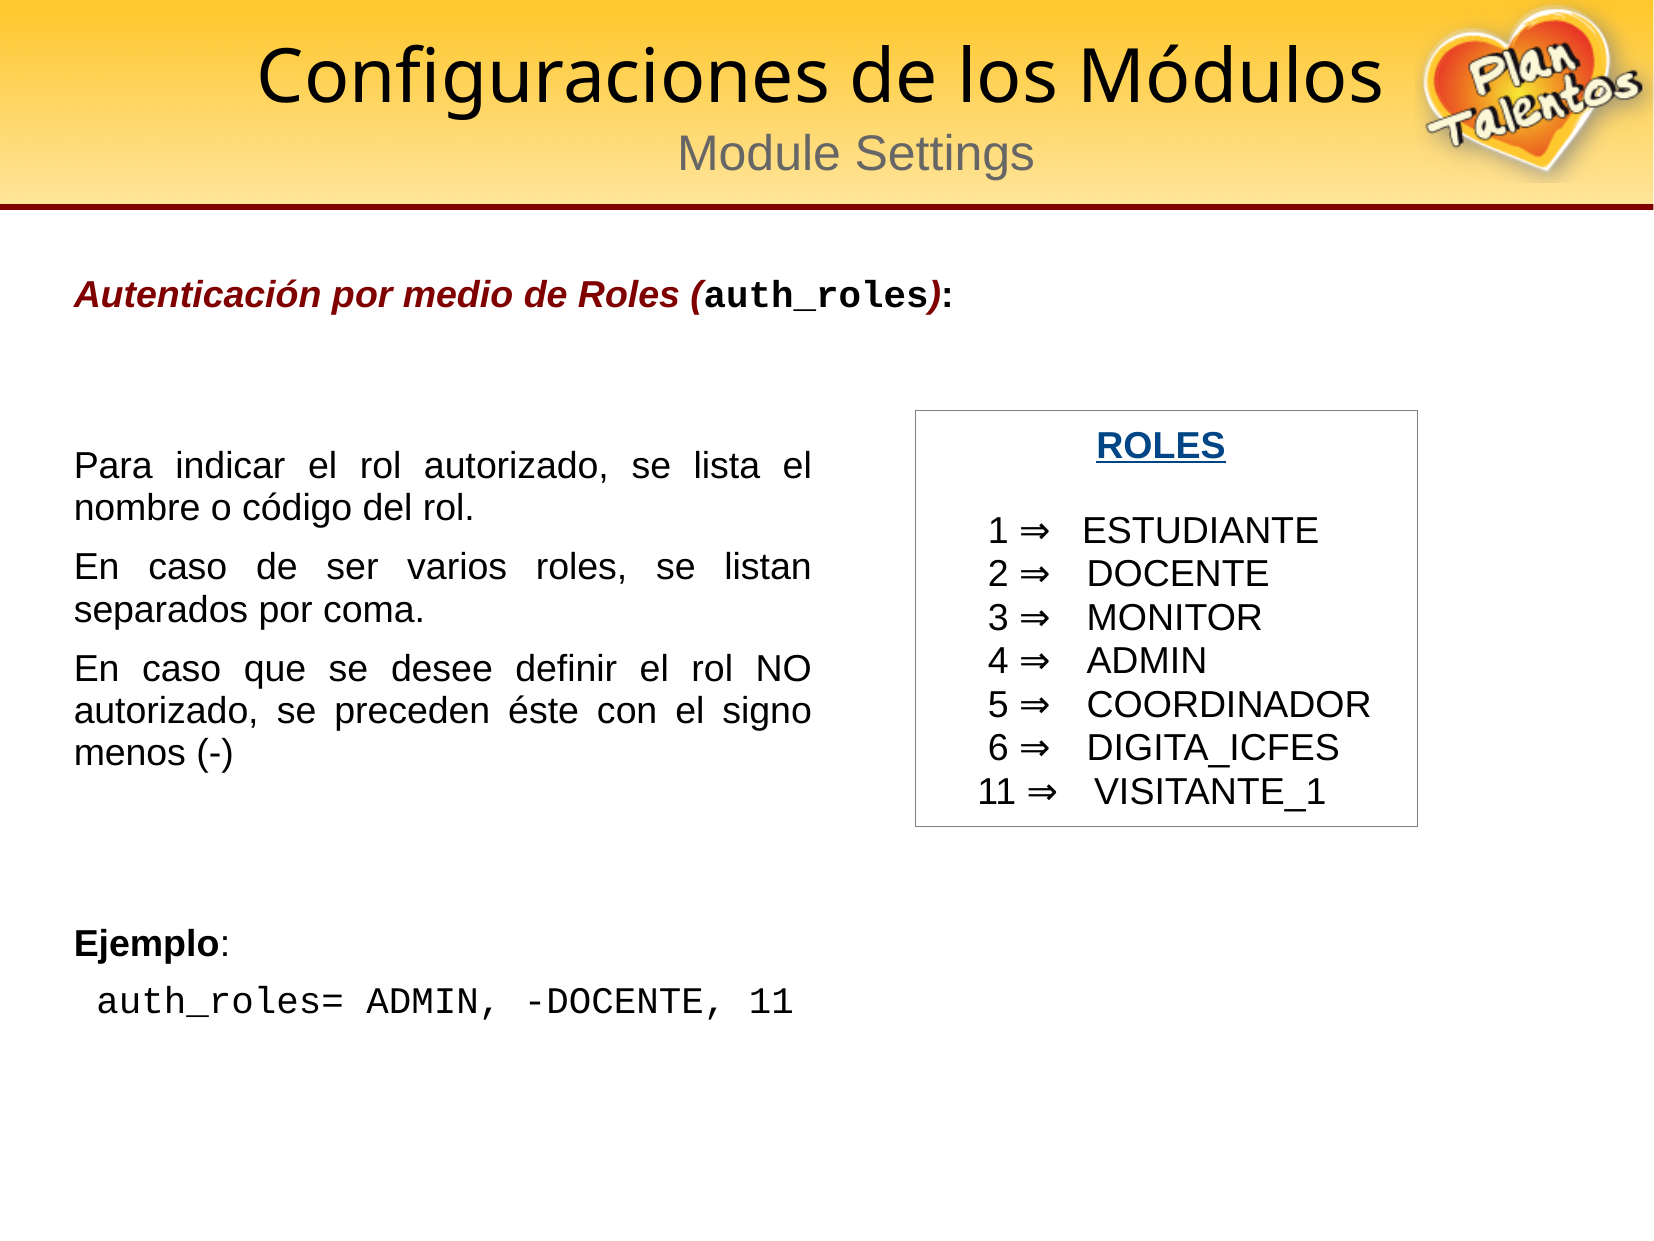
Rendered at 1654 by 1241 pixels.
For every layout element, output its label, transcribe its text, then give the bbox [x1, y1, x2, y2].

picture [0, 0, 1654, 204]
text_box ROLES 1 ⇒ ESTUDIANTE 2 ⇒ DOCENTE 3 ⇒ MONITOR 4 ⇒ ADMIN 5 ⇒ COORDINADOR 6 ⇒ DIGITA_ICFES 11 ⇒ VISITANTE_1 [915, 410, 1418, 827]
text_box Ejemplo: auth_roles= ADMIN, -DOCENTE, 11 [59, 915, 1093, 1033]
text_box Autenticación por medio de Roles (auth_roles): [59, 265, 975, 326]
text_box Para indicar el rol autorizado, se lista el nombre o código del rol. En caso de ser varios roles, se listan separados por coma. En caso que se desee definir el rol NO autorizado, se preceden éste con el signo menos (-) [59, 437, 827, 798]
title Configuraciones de los Módulos [76, 0, 1414, 148]
text_box Module Settings [383, 118, 1329, 189]
